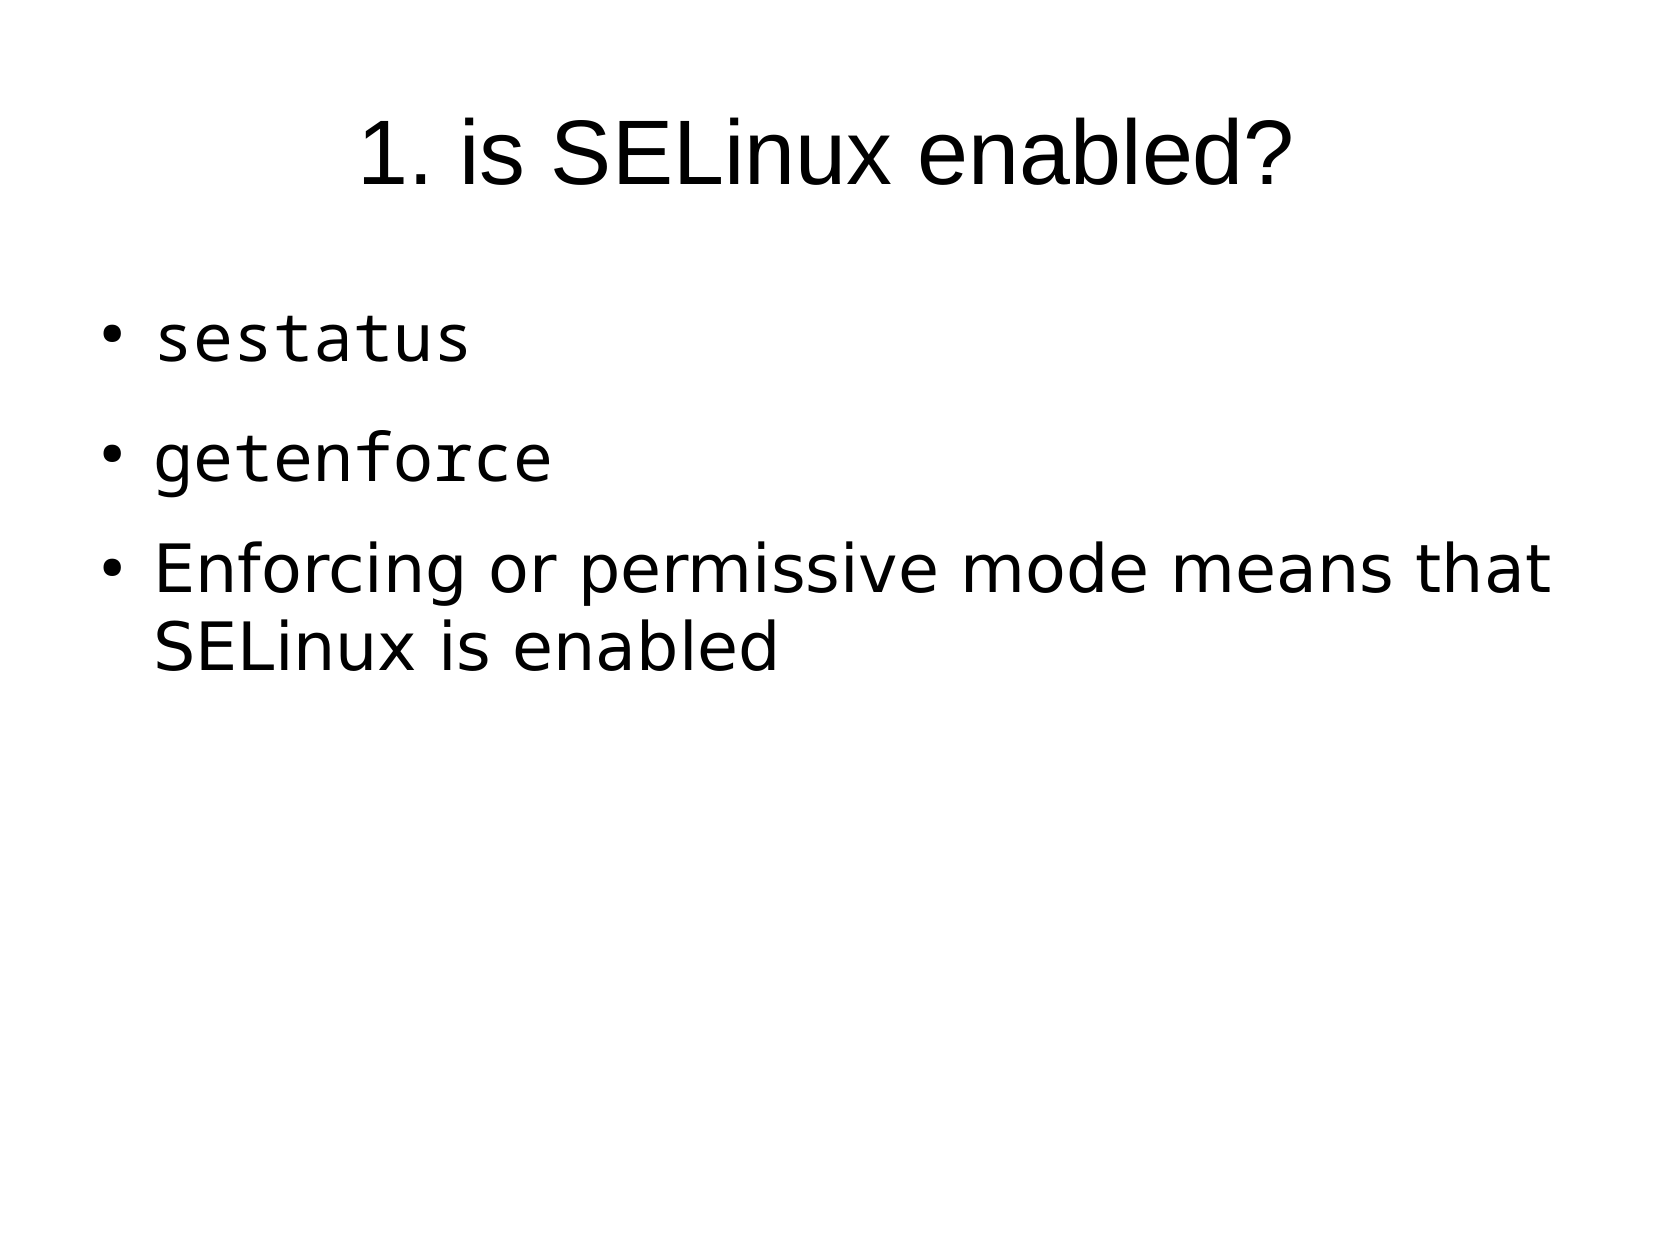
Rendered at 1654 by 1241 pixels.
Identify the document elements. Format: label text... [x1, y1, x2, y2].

title 1. is SELinux enabled? [82, 49, 1571, 257]
list sestatus getenforce Enforcing or permissive mode means that SELinux is enabled [82, 290, 1571, 1010]
